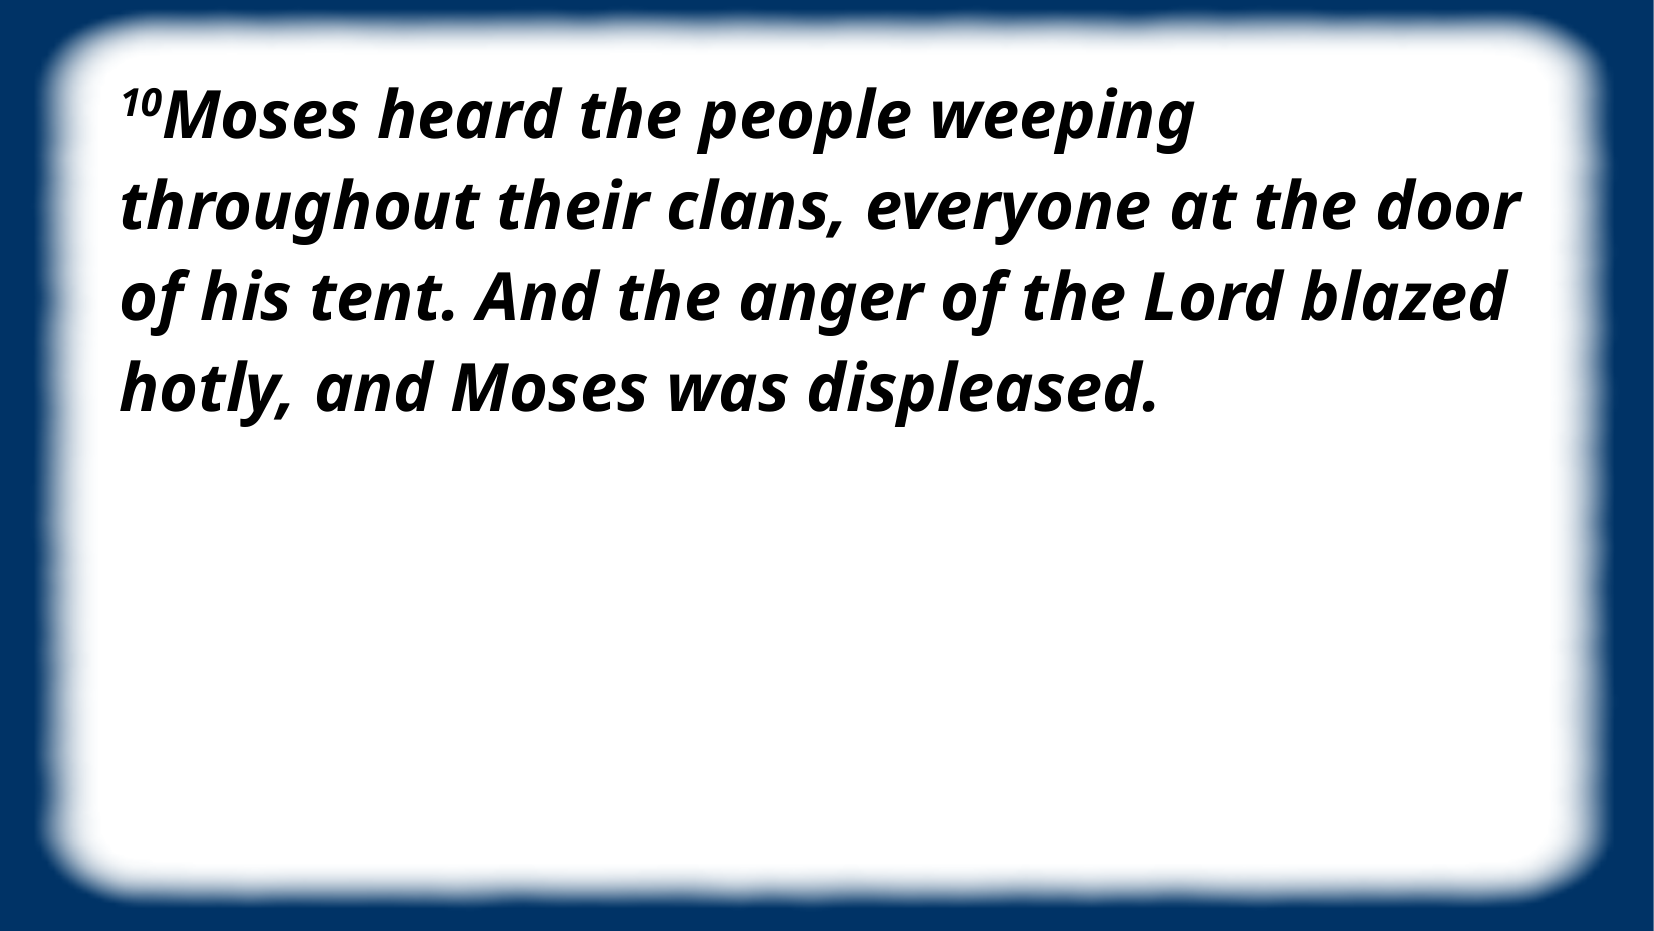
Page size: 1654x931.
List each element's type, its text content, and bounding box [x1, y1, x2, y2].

text_box 10Moses heard the people weeping throughout their clans, everyone at the door of his tent. And the anger of the Lord blazed hotly, and Moses was displeased. [105, 60, 1546, 430]
picture [0, 0, 1654, 931]
